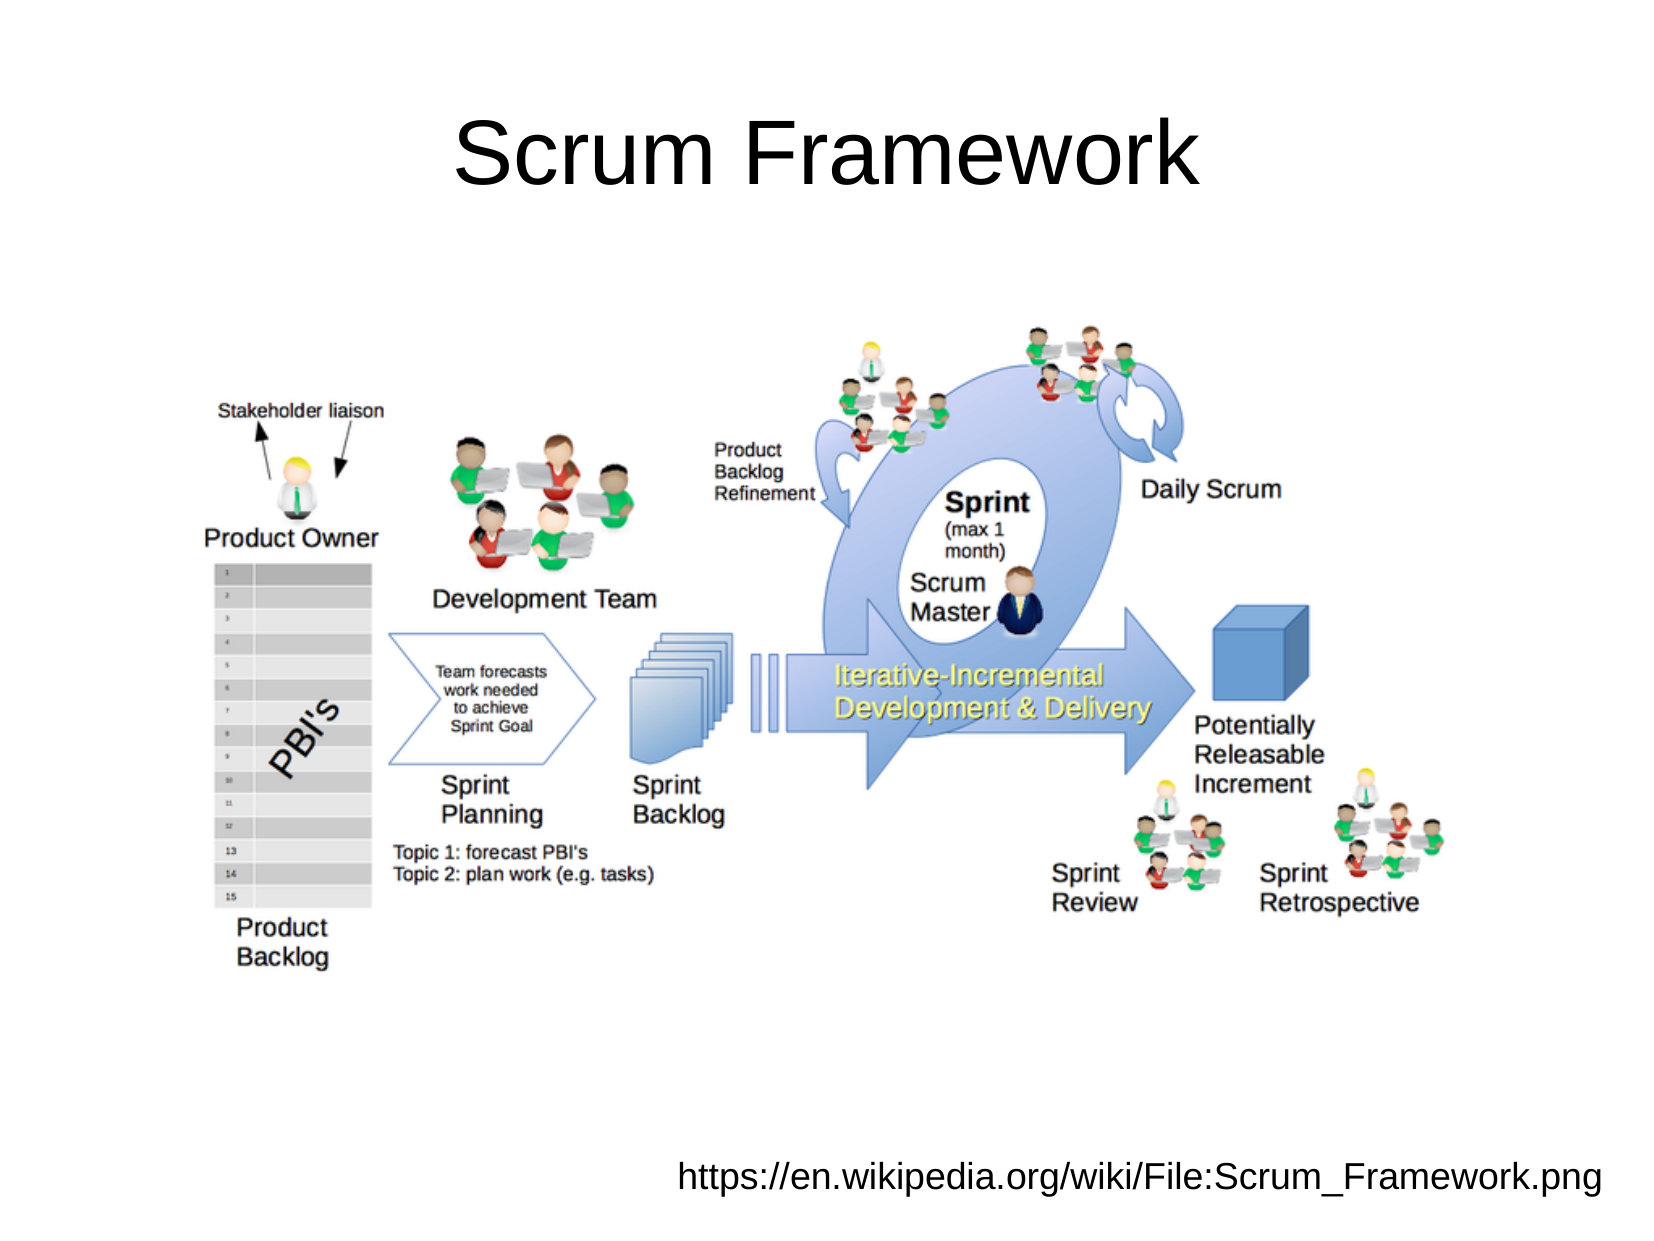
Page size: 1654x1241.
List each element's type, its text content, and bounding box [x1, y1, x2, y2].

text_box https://en.wikipedia.org/wiki/File:Scrum_Framework.png [662, 1147, 1619, 1205]
title Scrum Framework [82, 49, 1571, 257]
picture [180, 290, 1474, 1010]
